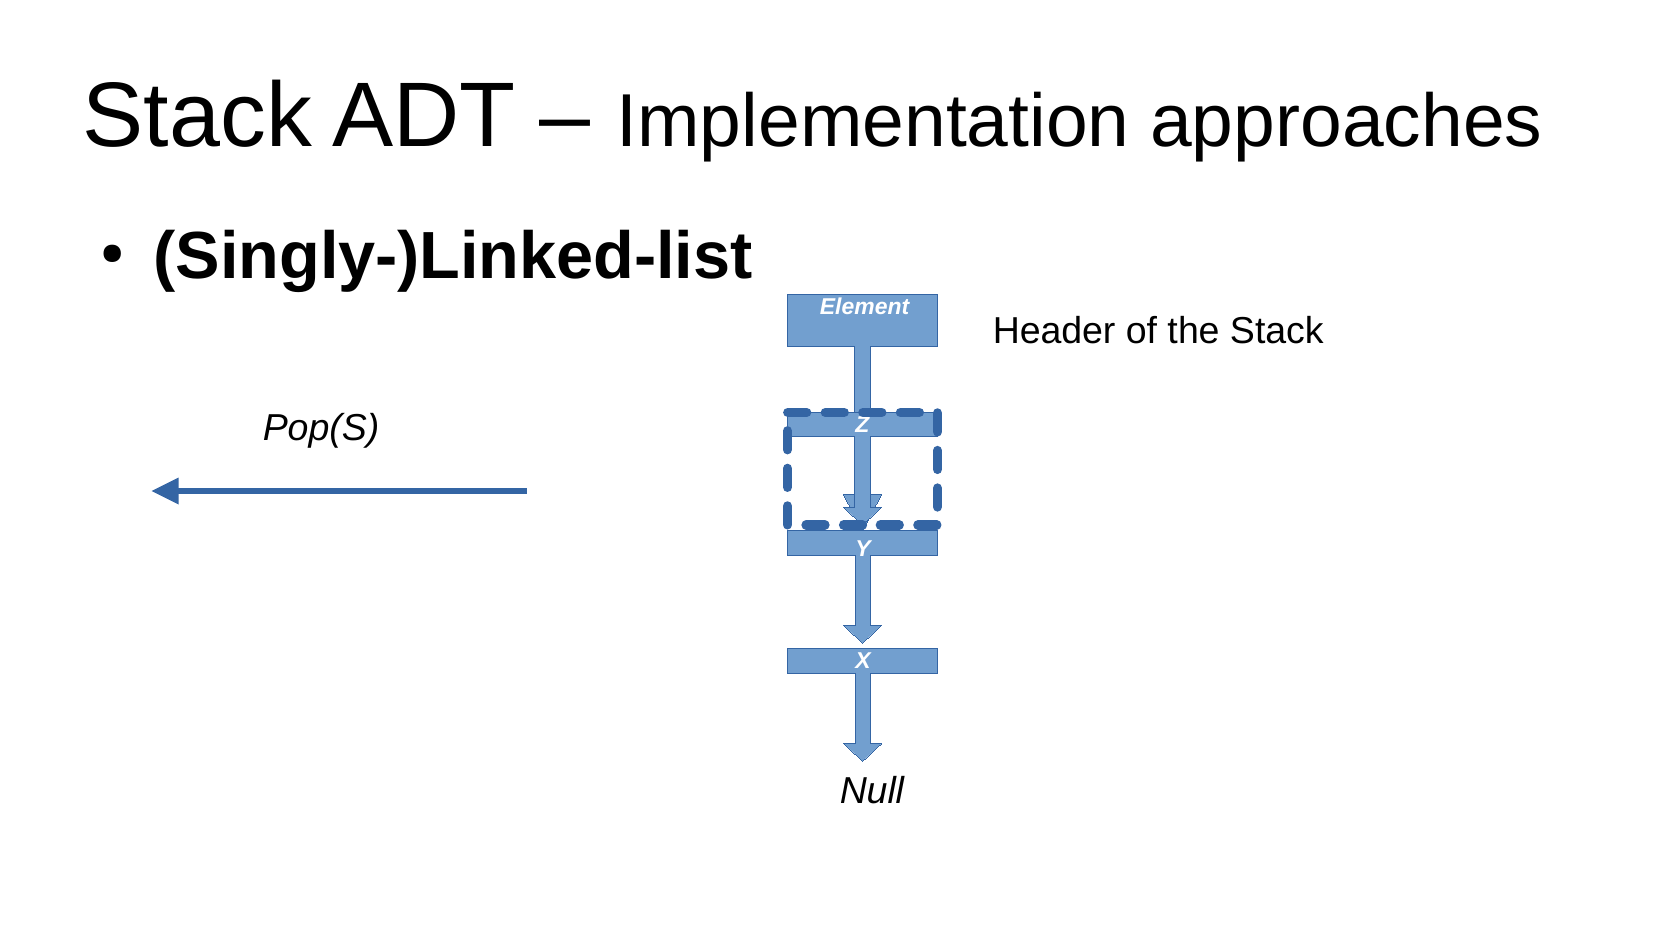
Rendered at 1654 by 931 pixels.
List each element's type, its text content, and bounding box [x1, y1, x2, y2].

list (Singly-)Linked-list [82, 217, 1571, 758]
text_box X [840, 640, 991, 682]
text_box Y [840, 528, 991, 569]
text_box Z [840, 404, 991, 445]
text_box Pop(S) [248, 398, 395, 456]
text_box [787, 648, 840, 674]
text_box [843, 682, 882, 762]
text_box [787, 530, 840, 556]
text_box Header of the Stack [978, 301, 1340, 359]
title Stack ADT – Implementation approaches [82, 37, 1571, 193]
text_box Element [805, 286, 956, 327]
text_box [787, 294, 938, 404]
text_box [787, 412, 840, 437]
text_box [843, 569, 882, 640]
text_box Null [825, 761, 920, 819]
text_box [843, 445, 882, 523]
